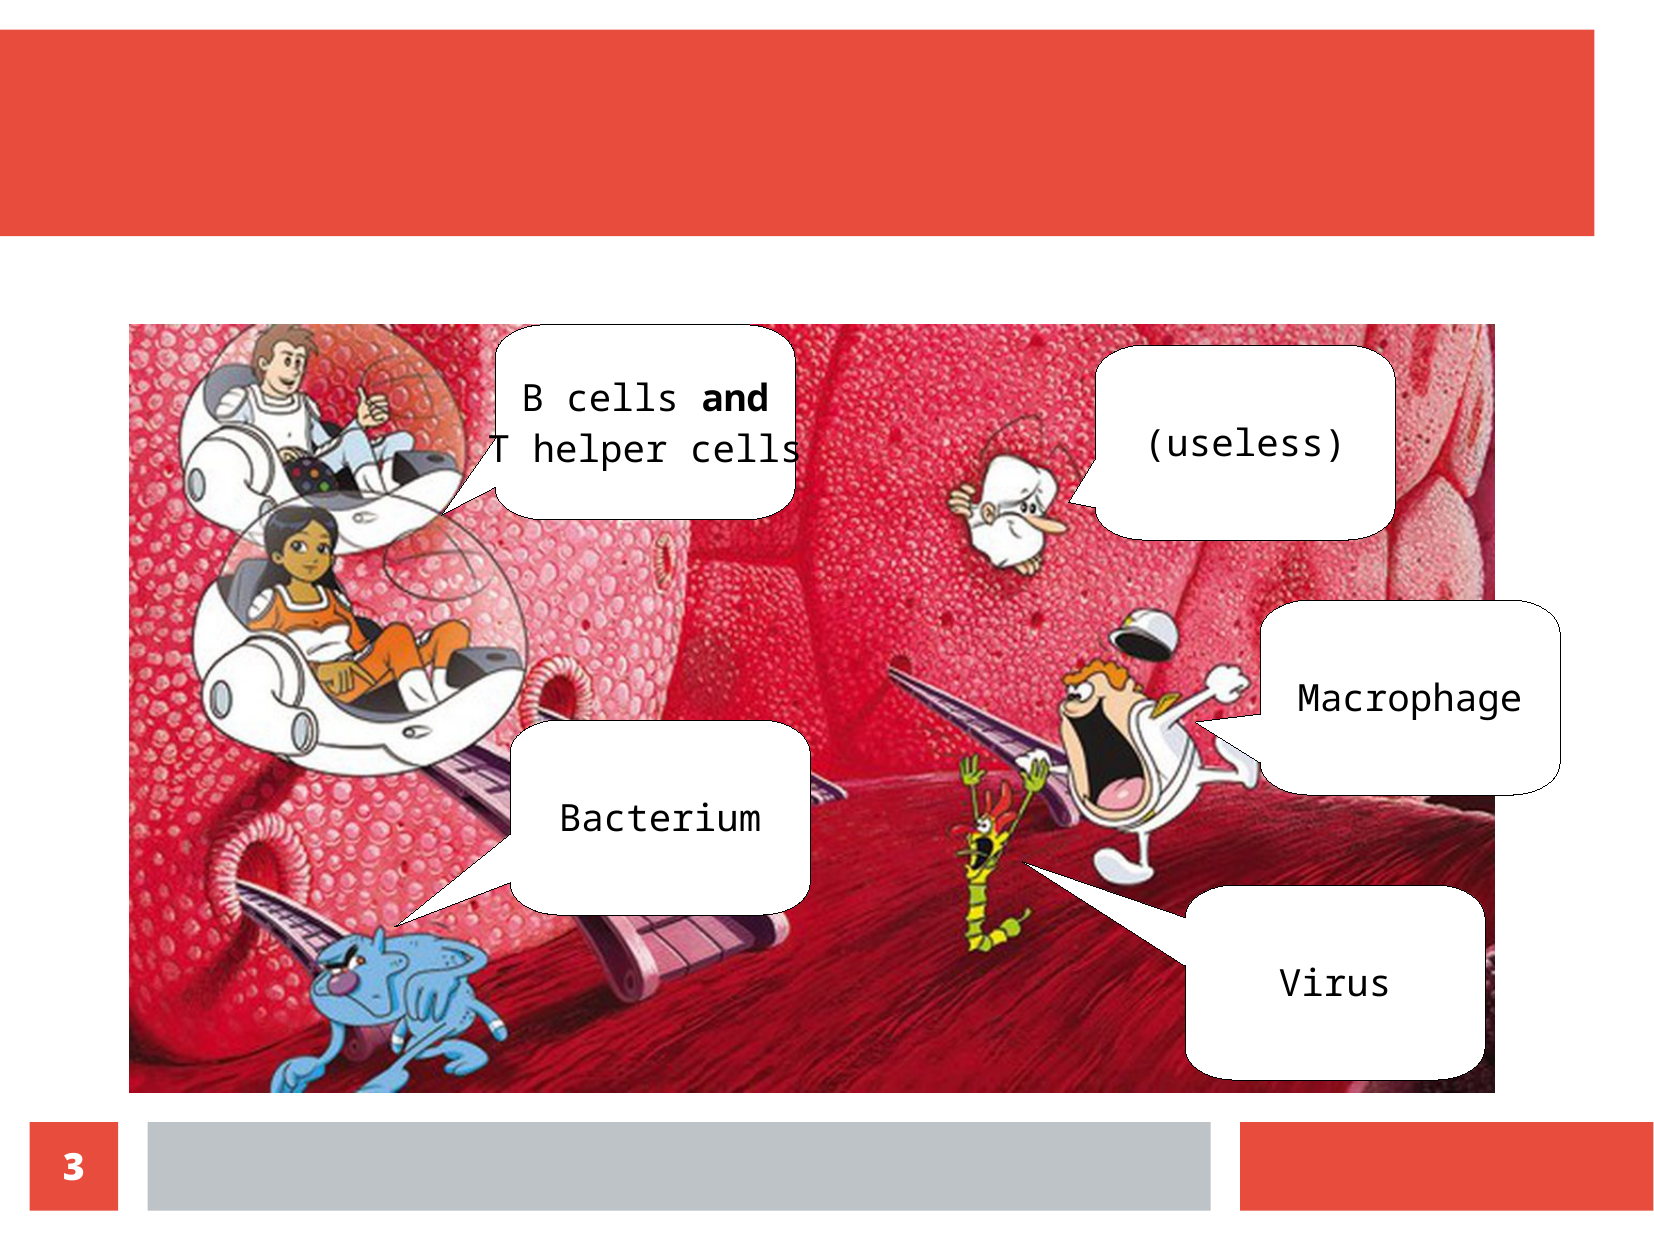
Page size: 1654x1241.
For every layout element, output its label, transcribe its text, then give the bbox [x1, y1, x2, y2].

text_box B cells and T helper cells [441, 324, 796, 520]
text_box Bacterium [394, 720, 811, 927]
picture [129, 324, 1495, 1093]
text_box Virus [1022, 861, 1486, 1081]
text_box Macrophage [1195, 600, 1561, 796]
text_box (useless) [1068, 345, 1396, 541]
